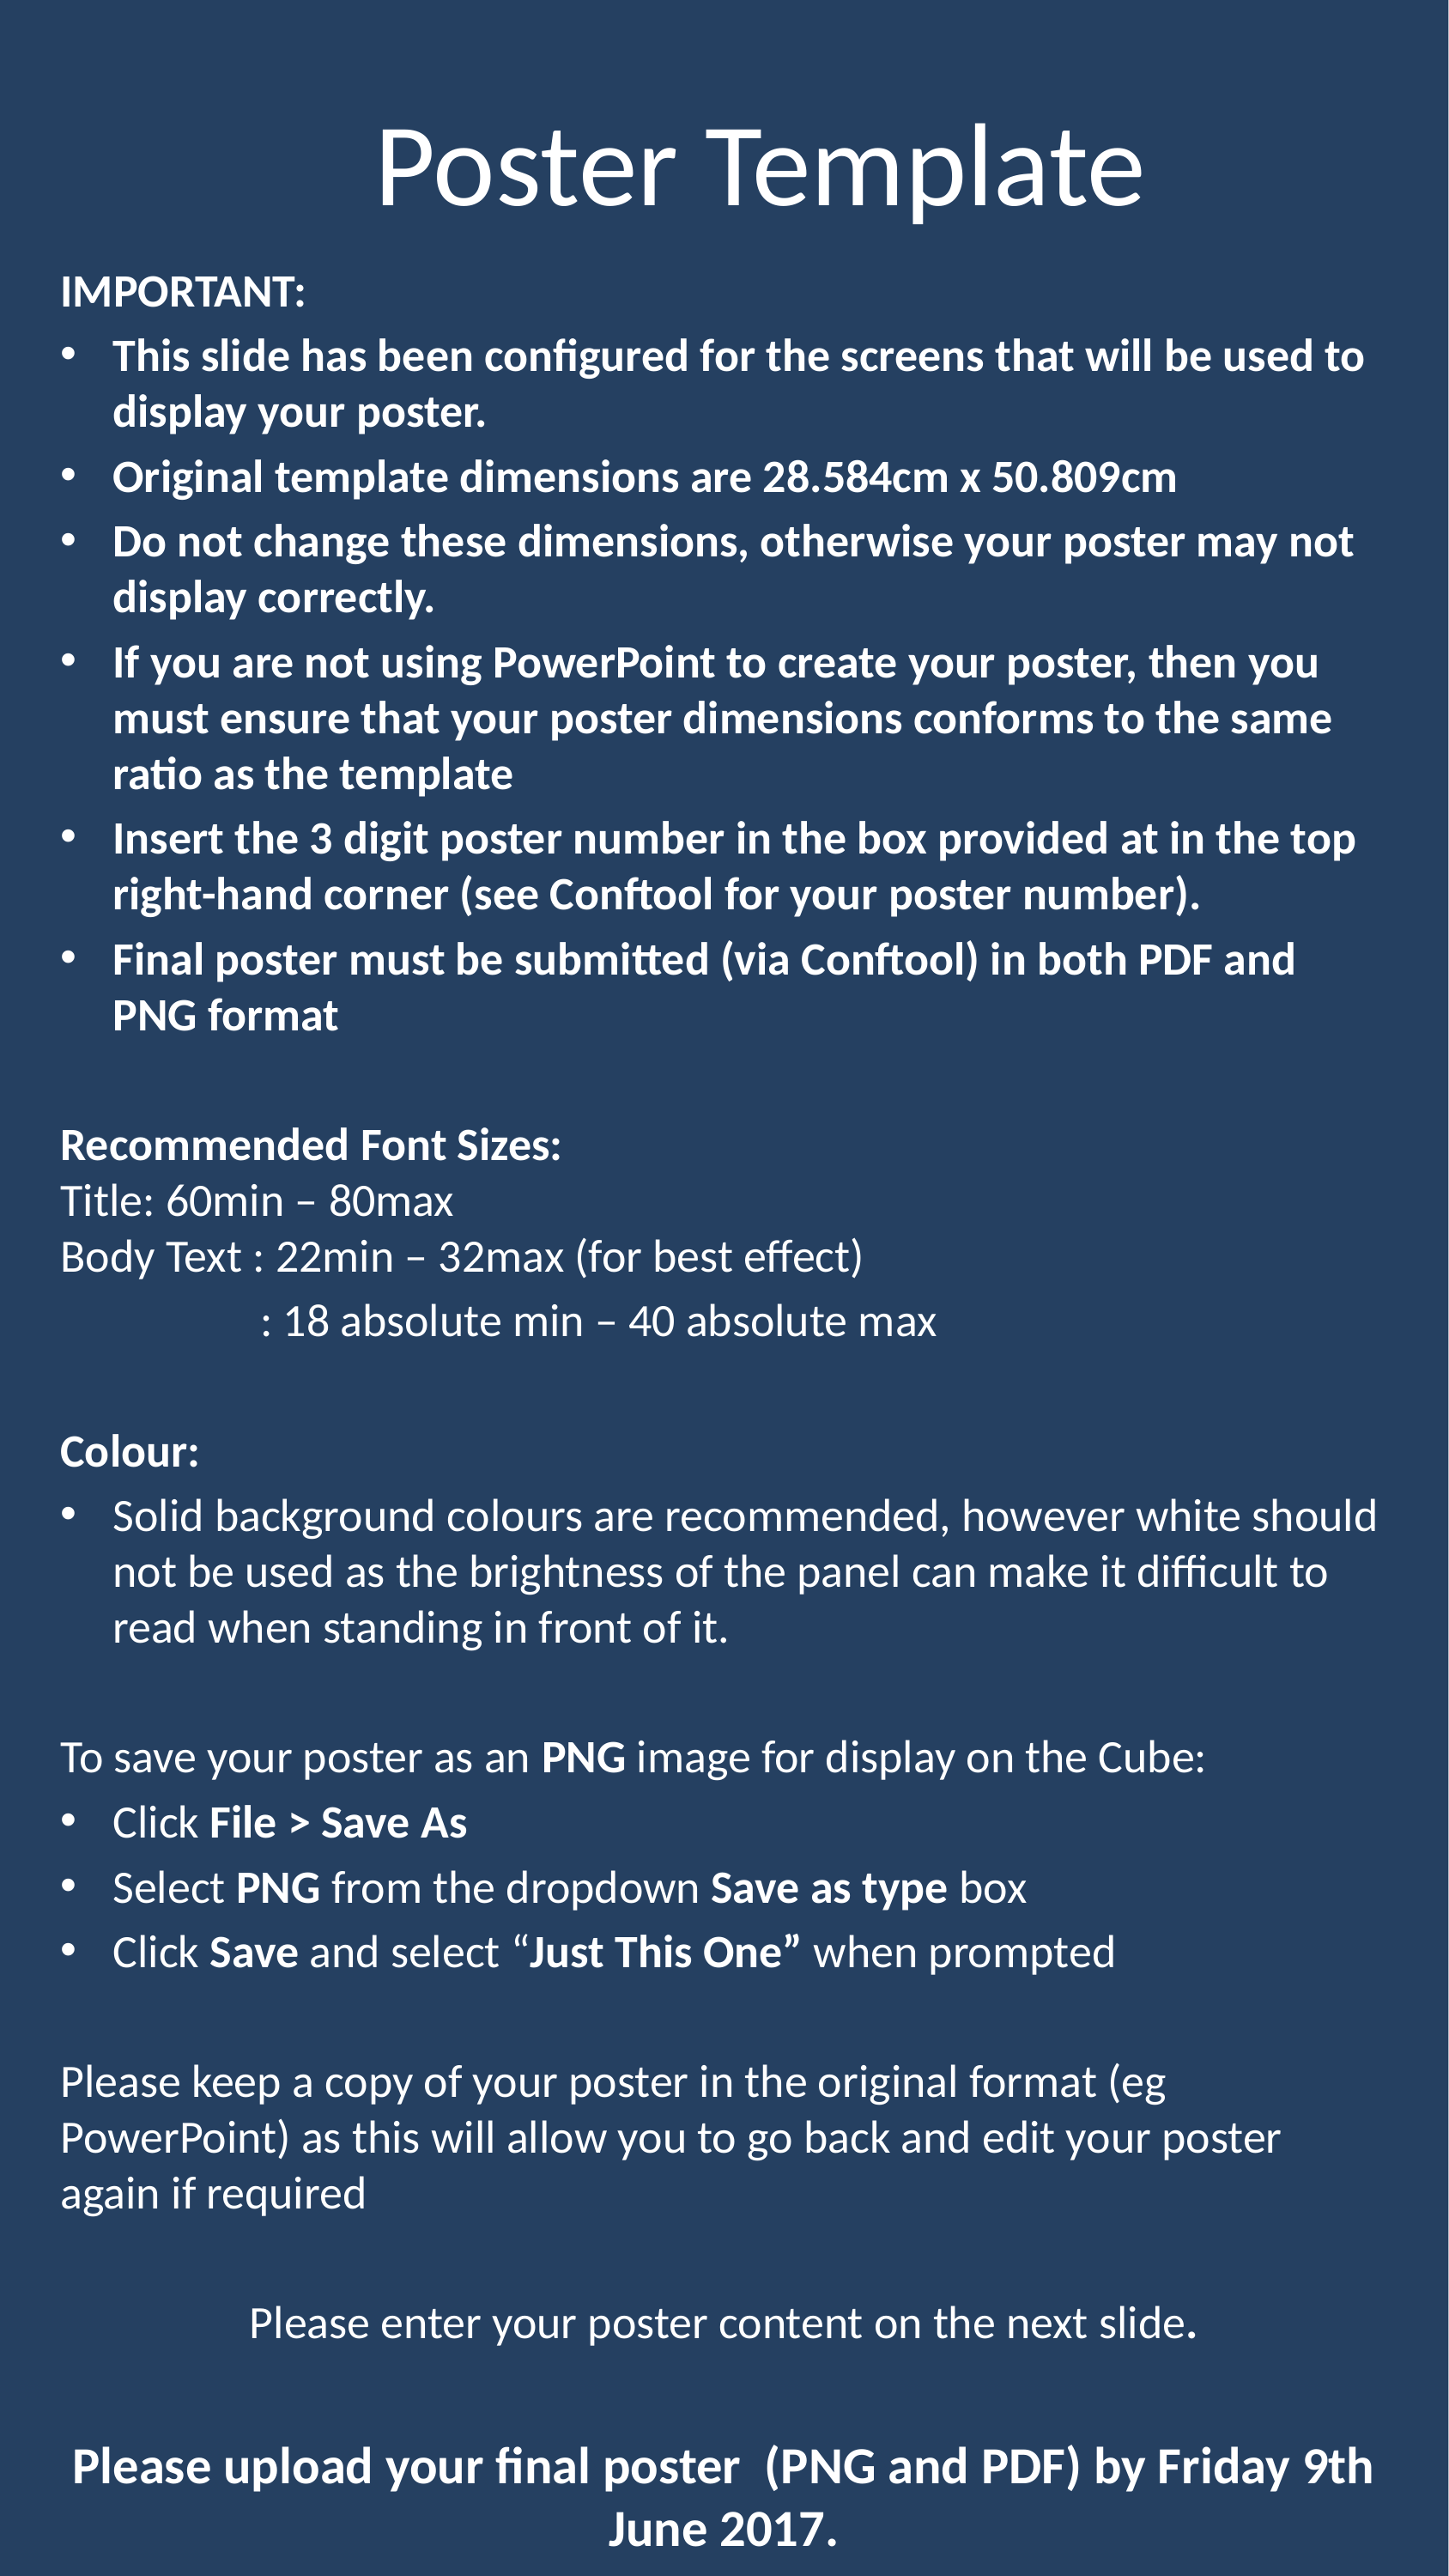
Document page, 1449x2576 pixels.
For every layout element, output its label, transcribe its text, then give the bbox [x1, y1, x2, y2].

title Poster Template [349, 11, 1252, 247]
subtitle IMPORTANT: This slide has been configured for the screens that will be used to display your poster. Original template dimensions are 28.584cm x 50.809cm Do not change these dimensions, otherwise your poster may not display correctly. If you are not using PowerPoint to create your poster, then you must ensure that your poster dimensions conforms to the same ratio as the template Insert the 3 digit poster number in the box provided at in the top right-hand corner (see Conftool for your poster number). Final poster must be submitted (via Conftool) in both PDF and PNG format Recommended Font Sizes: Title: 60min – 80max Body Text : 22min – 32max (for best effect) : 18 absolute min – 40 absolute max Colour: Solid background colours are recommended, however white should not be used as the brightness of the panel can make it difficult to read when standing in front of it. To save your poster as an PNG image for display on the Cube: Click File > Save As Select PNG from the dropdown Save as type box Click Save and select “Just This One” when prompted Please keep a copy of your poster in the original format (eg PowerPoint) as this will allow you to go back and edit your poster again if required Please enter your poster content on the next slide. Please upload your final poster (PNG and PDF) by Friday 9th June 2017. [34, 247, 1414, 2576]
